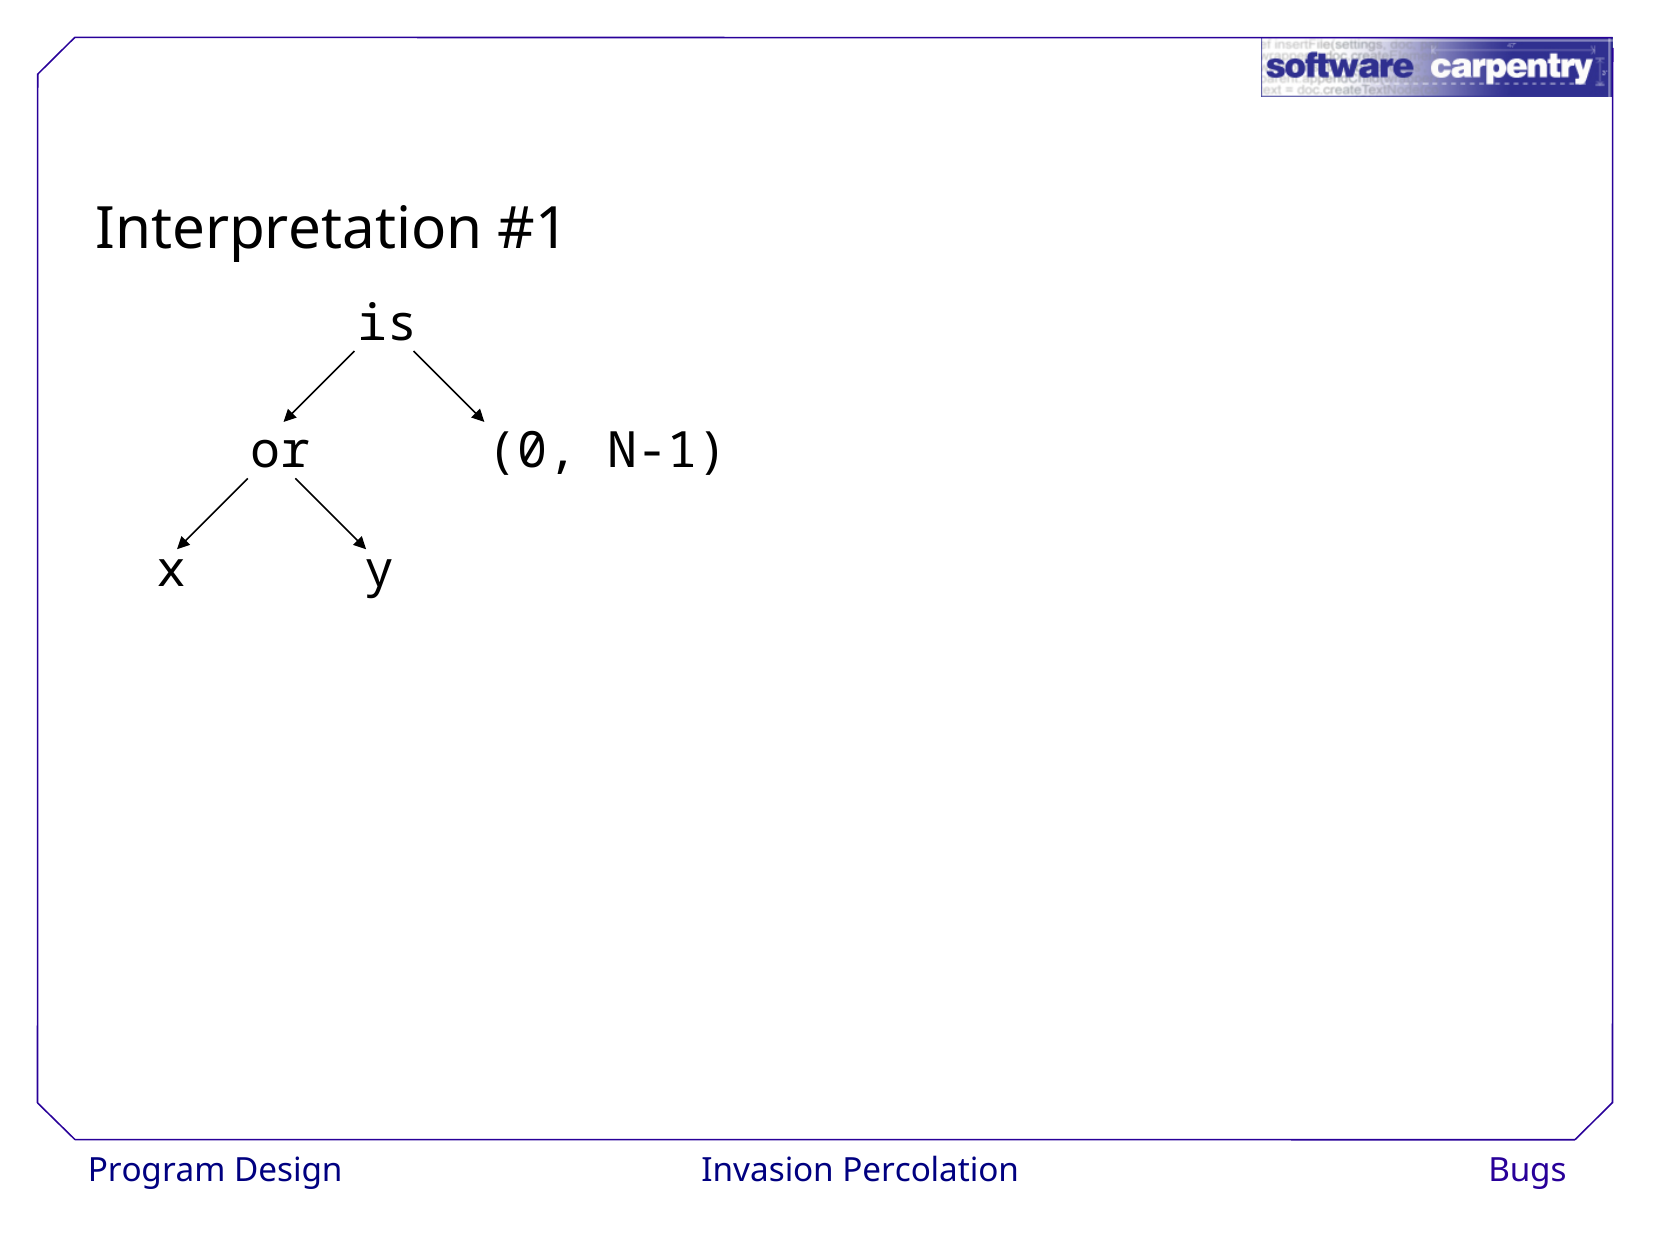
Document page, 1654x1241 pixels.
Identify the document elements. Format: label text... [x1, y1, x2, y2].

text_box (0, N-1) [472, 395, 697, 479]
text_box Interpretation #1 [80, 147, 734, 269]
picture [1261, 39, 1613, 97]
text_box is [342, 268, 414, 352]
text_box x [141, 513, 194, 597]
text_box y [349, 513, 402, 597]
text_box or [236, 395, 308, 479]
